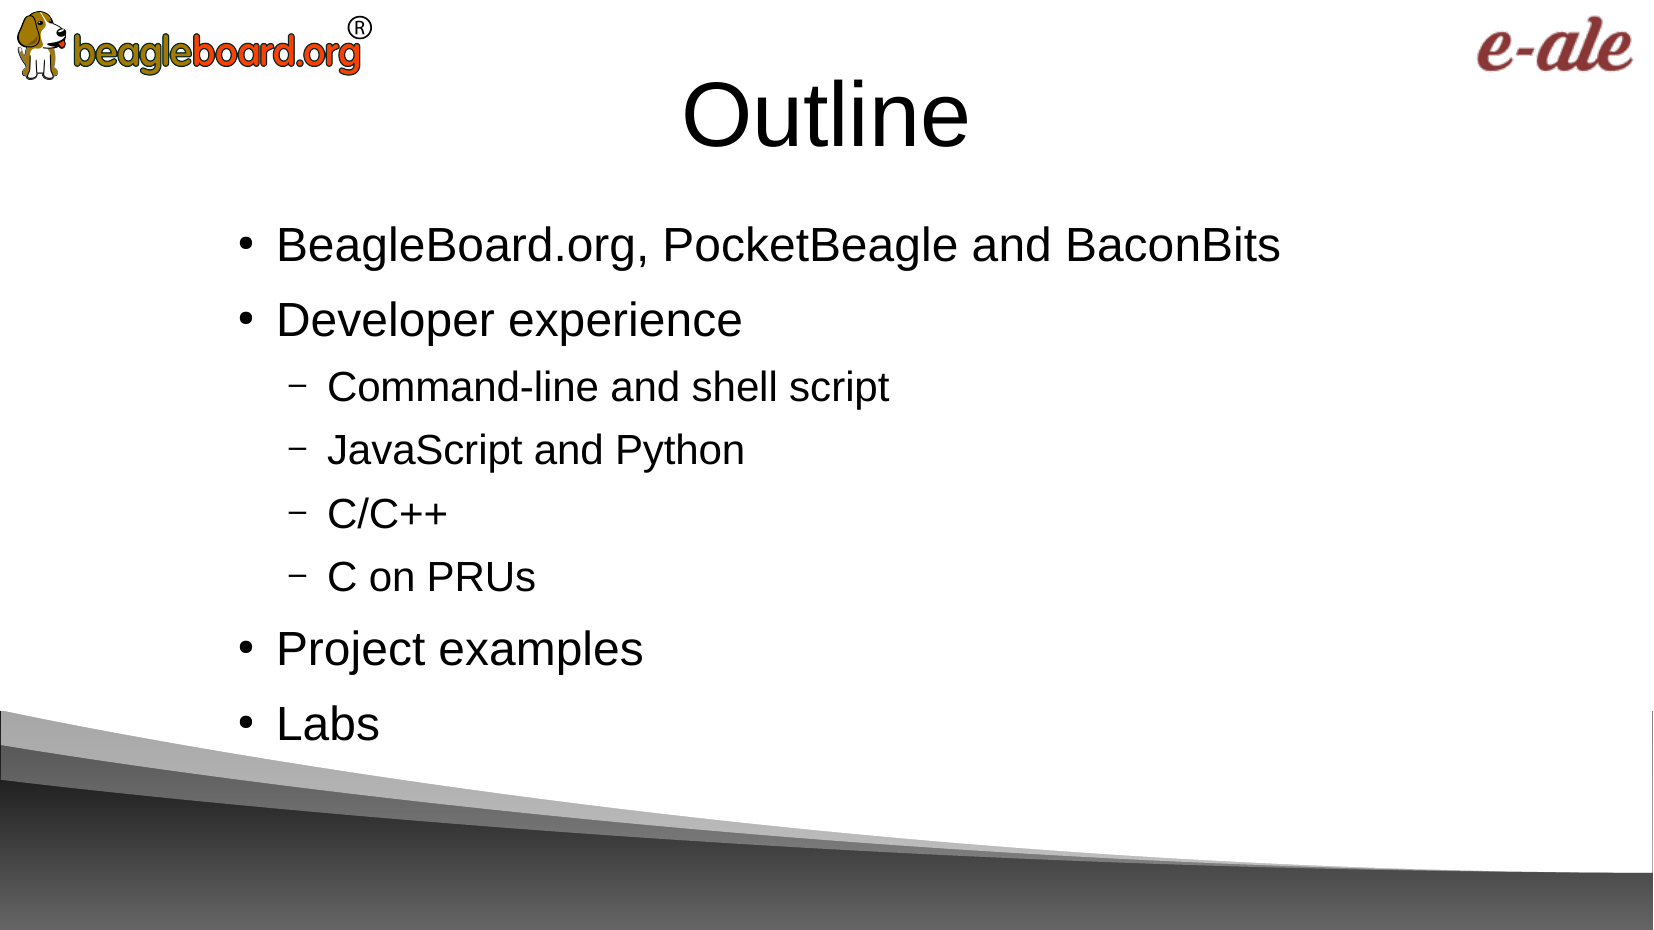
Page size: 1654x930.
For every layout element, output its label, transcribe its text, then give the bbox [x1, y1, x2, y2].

title Outline [82, 37, 1571, 193]
picture [1475, 14, 1636, 74]
list BeagleBoard.org, PocketBeagle and BaconBits Developer experience Command-line and shell script JavaScript and Python C/C++ C on PRUs Project examples Labs [225, 217, 1396, 757]
picture [17, 11, 372, 80]
